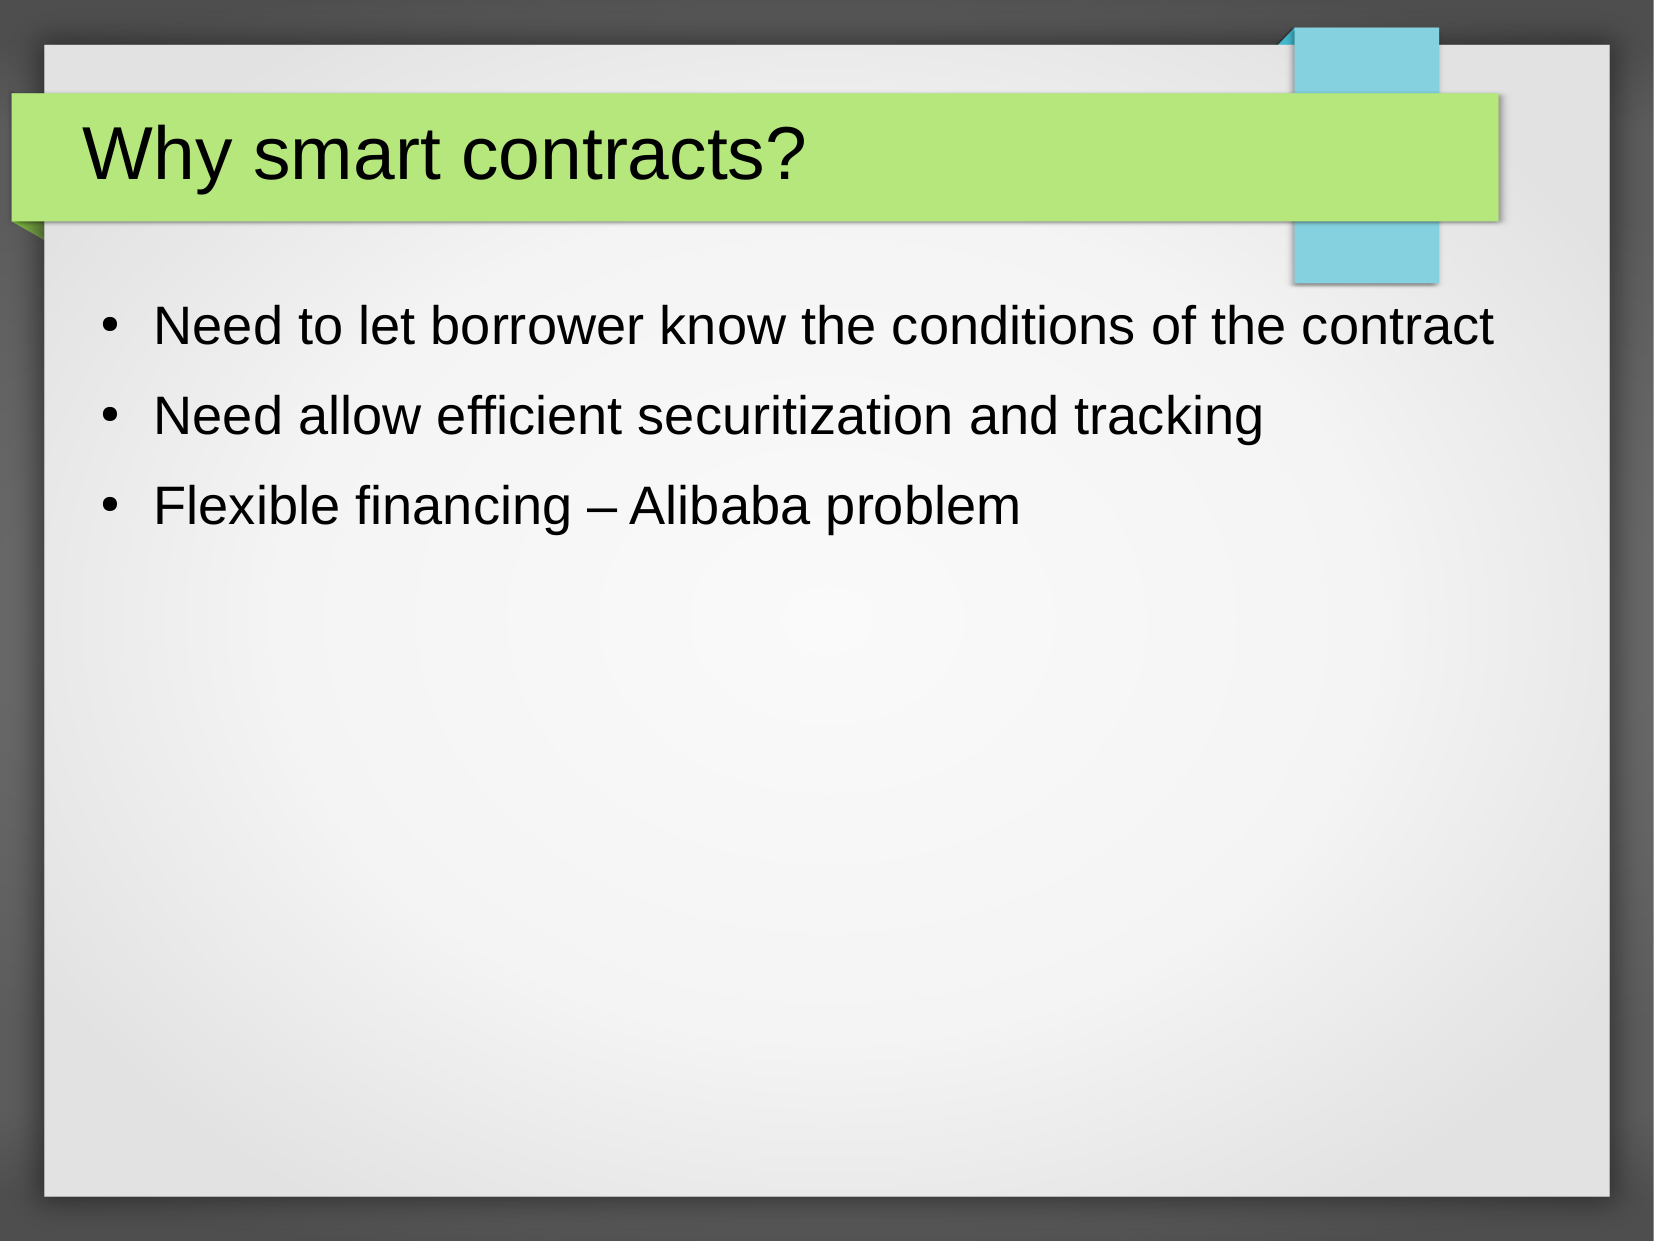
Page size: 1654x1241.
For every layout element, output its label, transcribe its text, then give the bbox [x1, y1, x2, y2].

title Why smart contracts? [82, 94, 1264, 213]
picture [0, 0, 1654, 1241]
list Need to let borrower know the conditions of the contract Need allow efficient securitization and tracking Flexible financing – Alibaba problem [82, 295, 1571, 1015]
